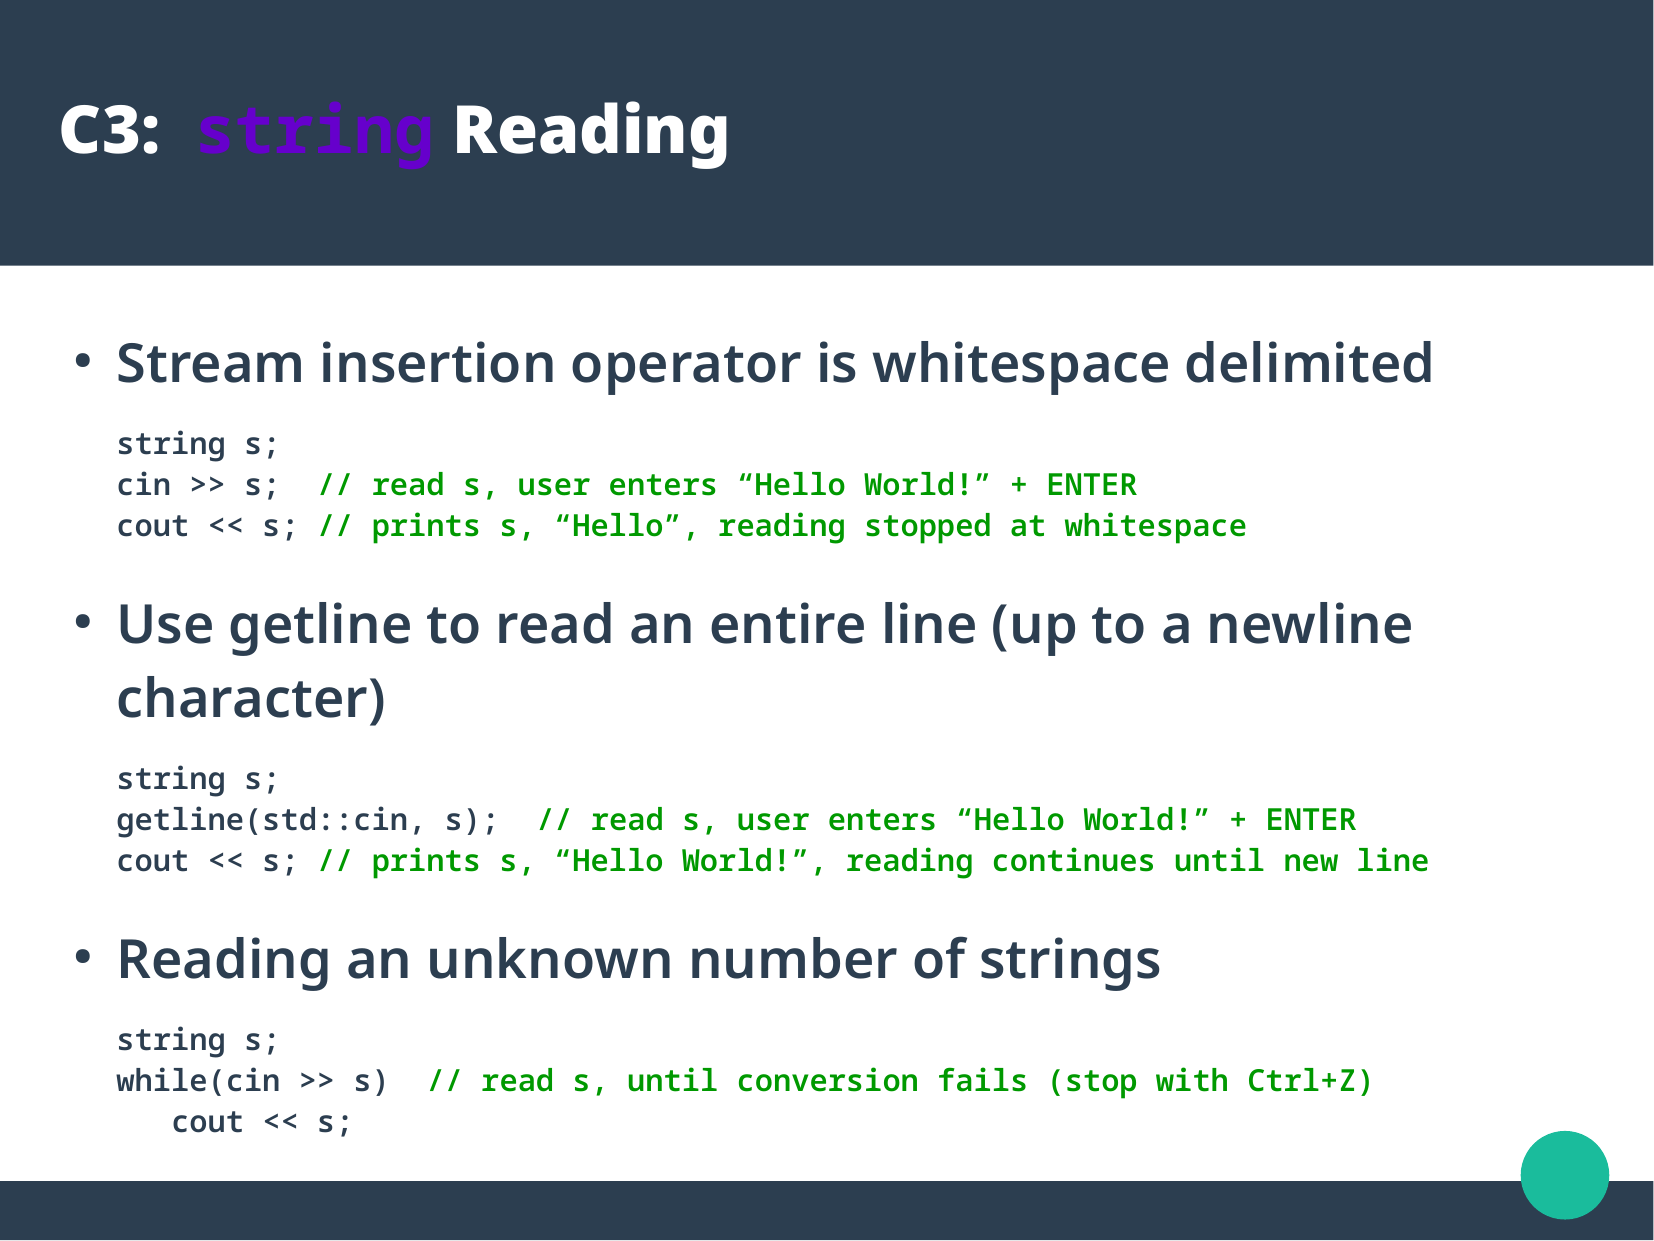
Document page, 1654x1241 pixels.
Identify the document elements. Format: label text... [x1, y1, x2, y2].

list Stream insertion operator is whitespace delimited string s; cin >> s; // read s, user enters “Hello World!” + ENTER cout << s; // prints s, “Hello”, reading stopped at whitespace Use getline to read an entire line (up to a newline character) string s; getline(std::cin, s); // read s, user enters “Hello World!” + ENTER cout << s; // prints s, “Hello World!”, reading continues until new line Reading an unknown number of strings string s; while(cin >> s) // read s, until conversion fails (stop with Ctrl+Z) cout << s; [59, 324, 1595, 1152]
title C3: string Reading [59, 49, 1595, 207]
